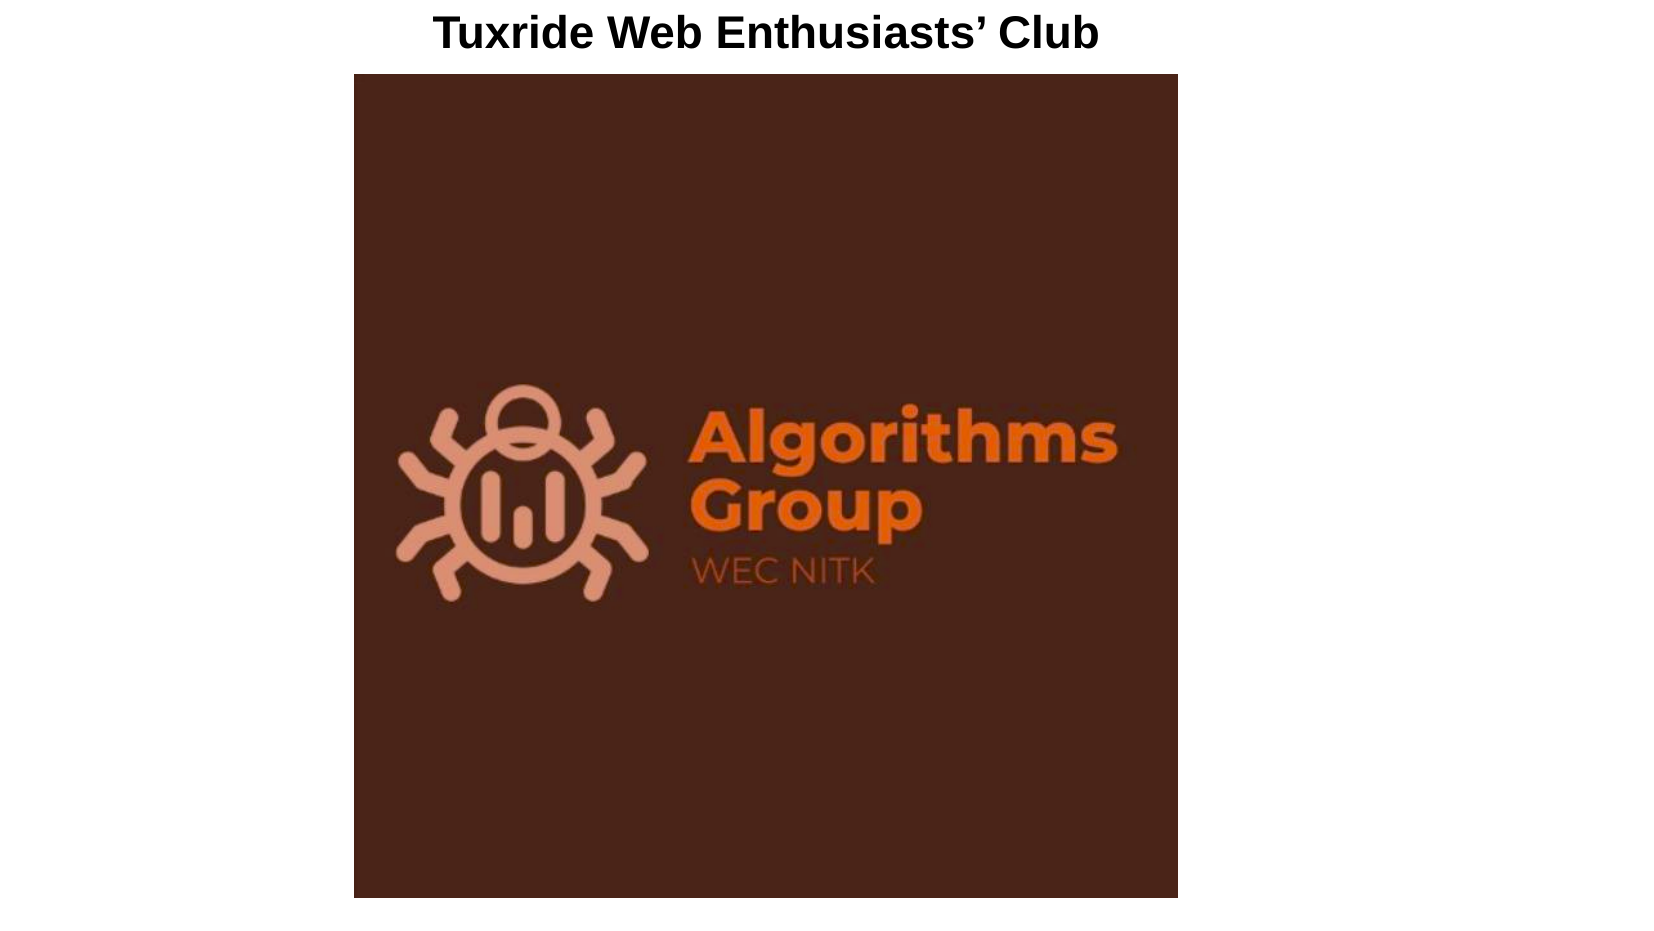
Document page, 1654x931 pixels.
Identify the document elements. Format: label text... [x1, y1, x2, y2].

picture [354, 74, 1178, 898]
text_box Tuxride Web Enthusiasts’ Club [417, 0, 1280, 169]
